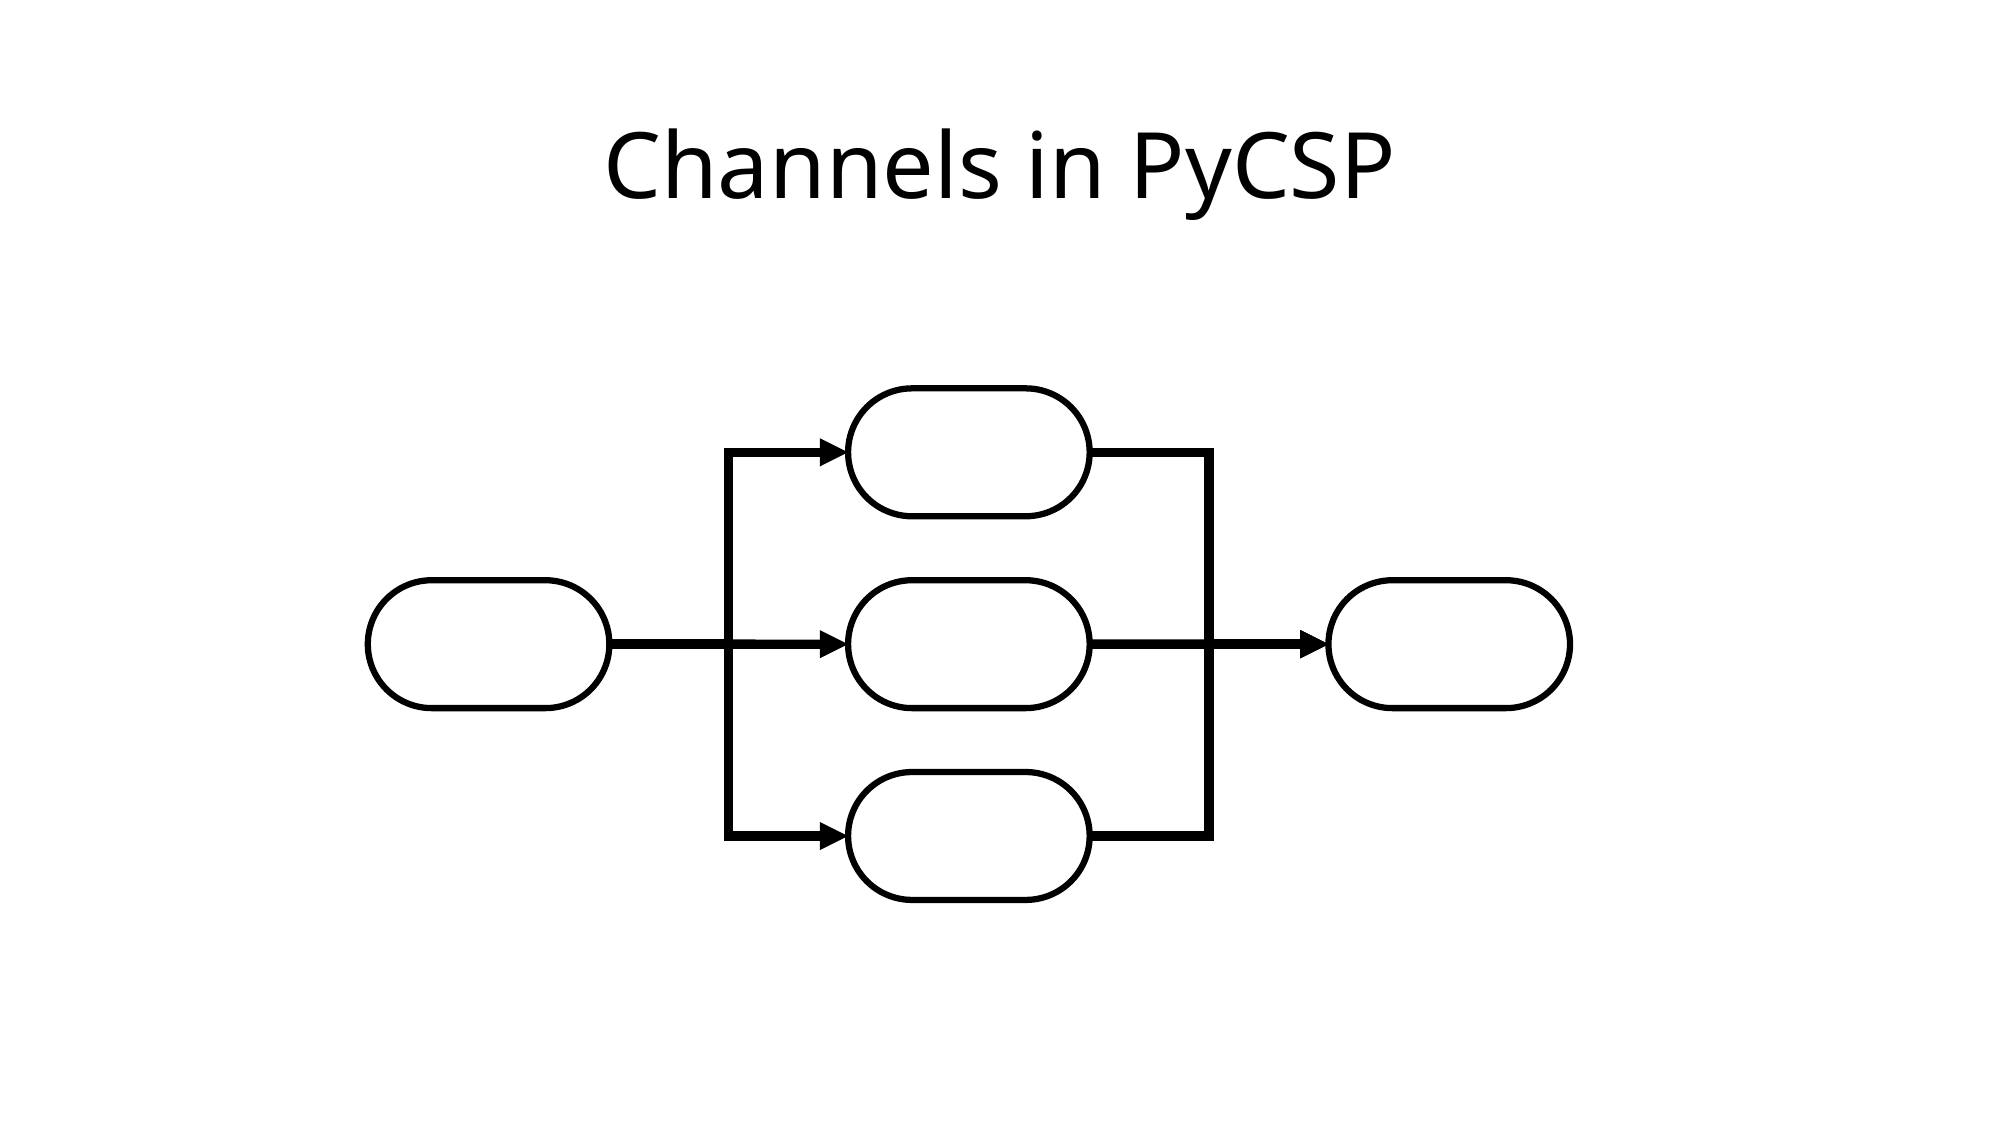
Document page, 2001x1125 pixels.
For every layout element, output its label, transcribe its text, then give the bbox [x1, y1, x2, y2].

title Channels in PyCSP [137, 59, 1863, 278]
